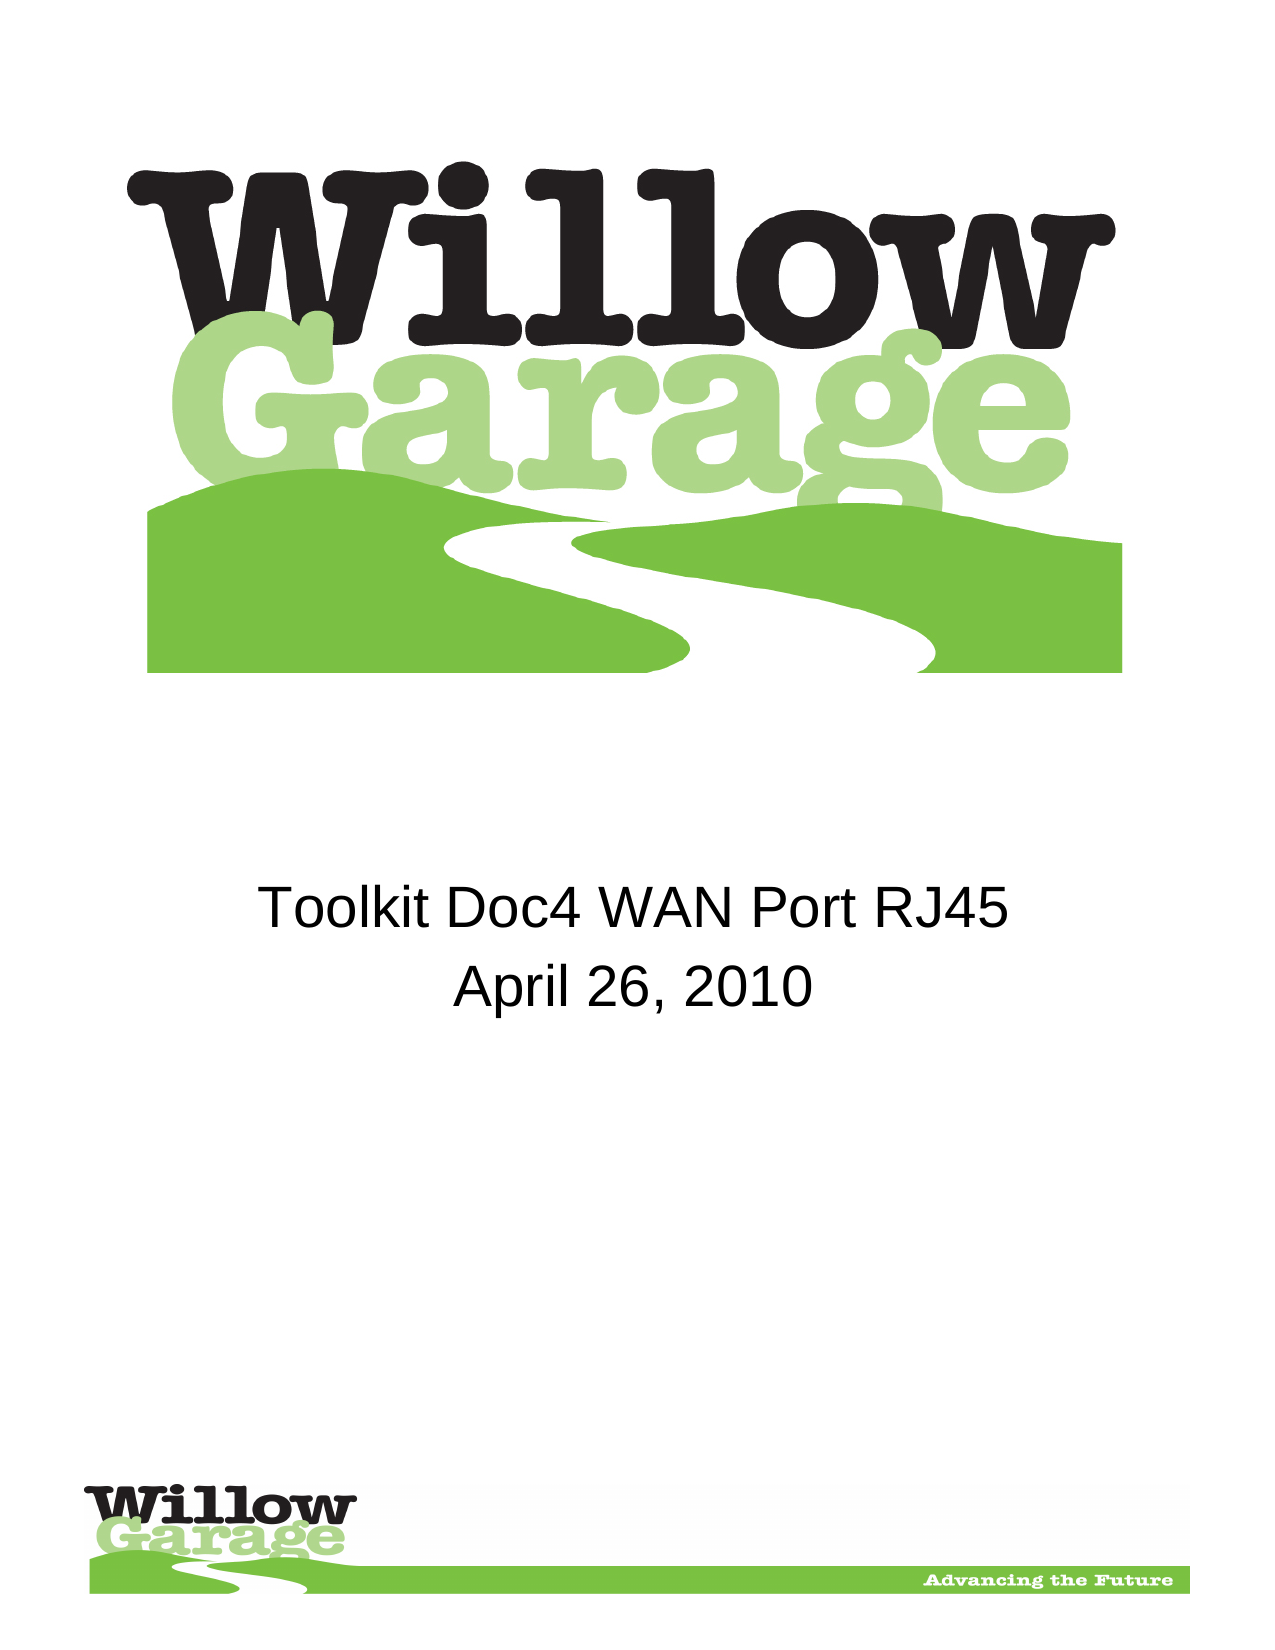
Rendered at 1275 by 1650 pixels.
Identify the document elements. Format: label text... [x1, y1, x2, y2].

picture [42, 42, 1233, 784]
list Toolkit Doc4 WAN Port RJ45 April 26, 2010 [42, 866, 1233, 1197]
picture [84, 1484, 1190, 1594]
